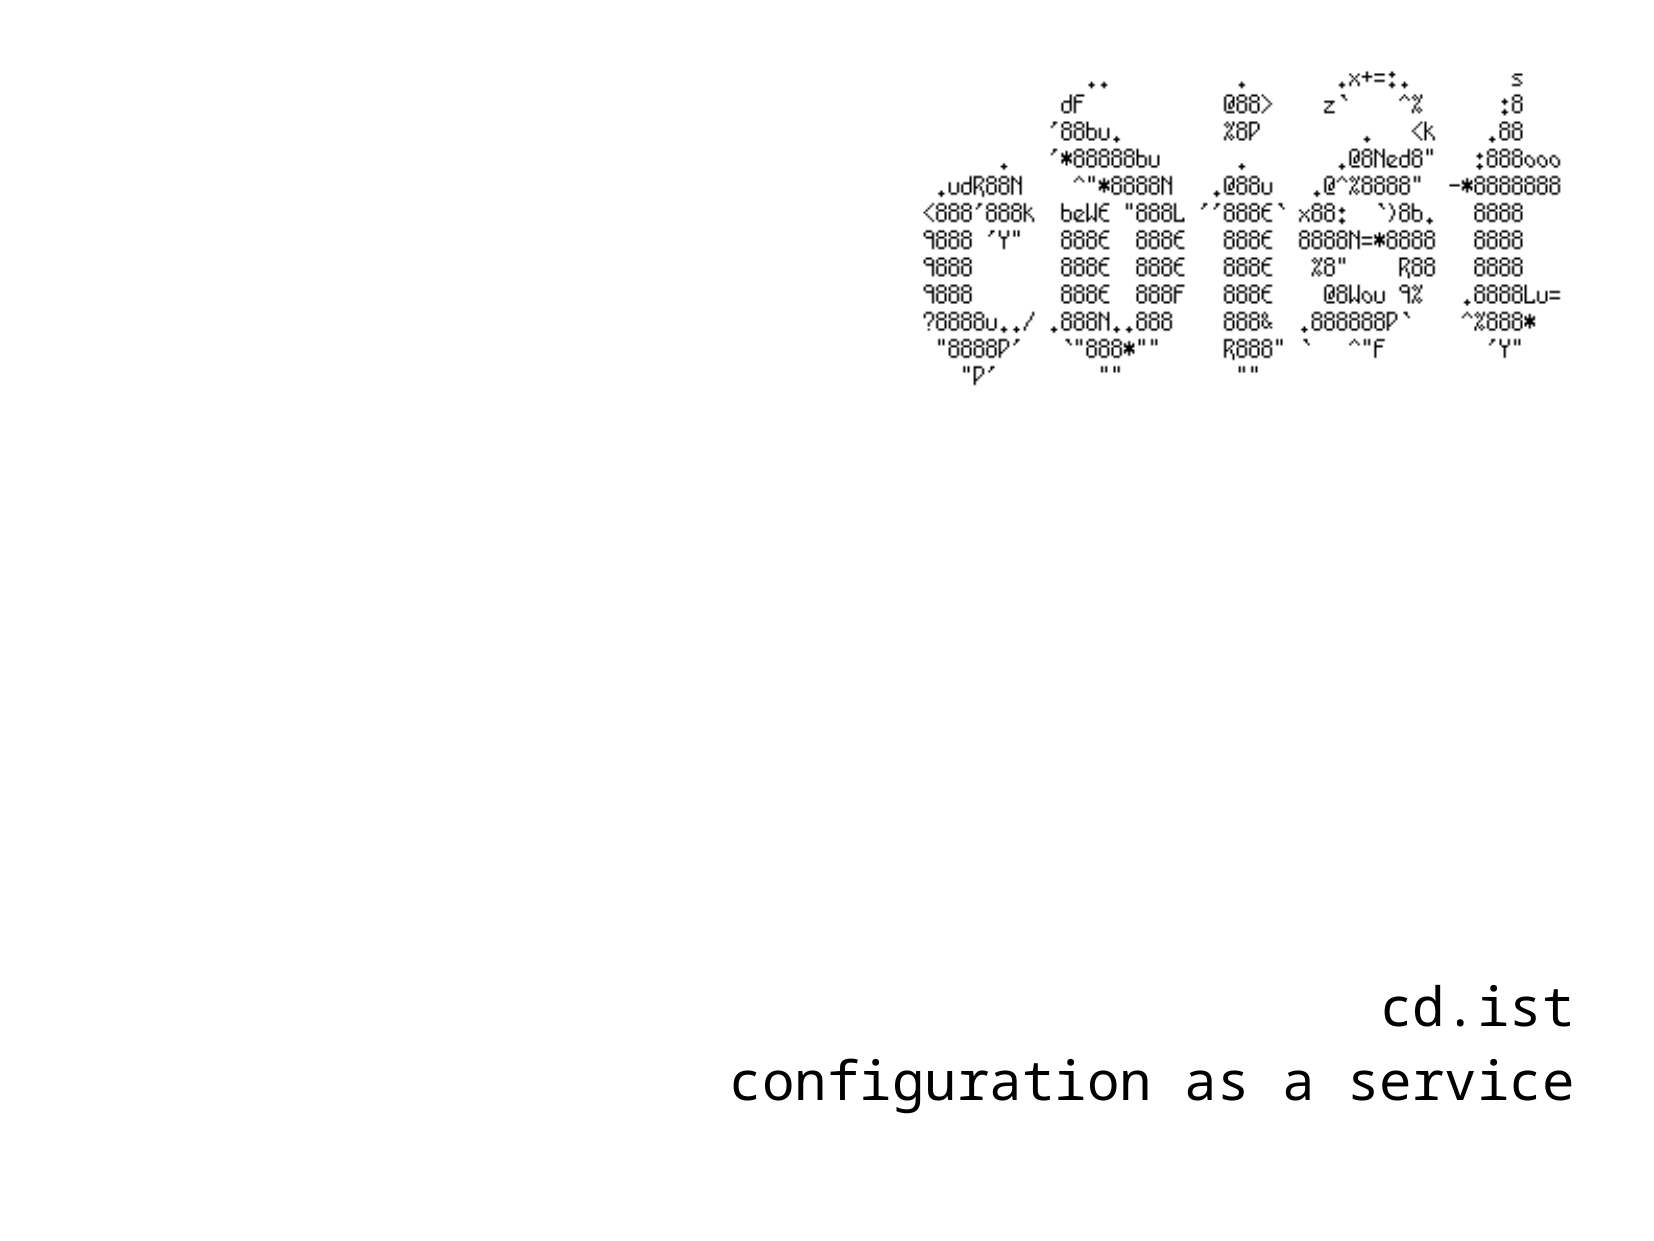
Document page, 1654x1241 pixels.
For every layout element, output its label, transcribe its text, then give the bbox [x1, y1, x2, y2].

picture [920, 49, 1571, 396]
subtitle cd.ist configuration as a service [119, 914, 1575, 1170]
